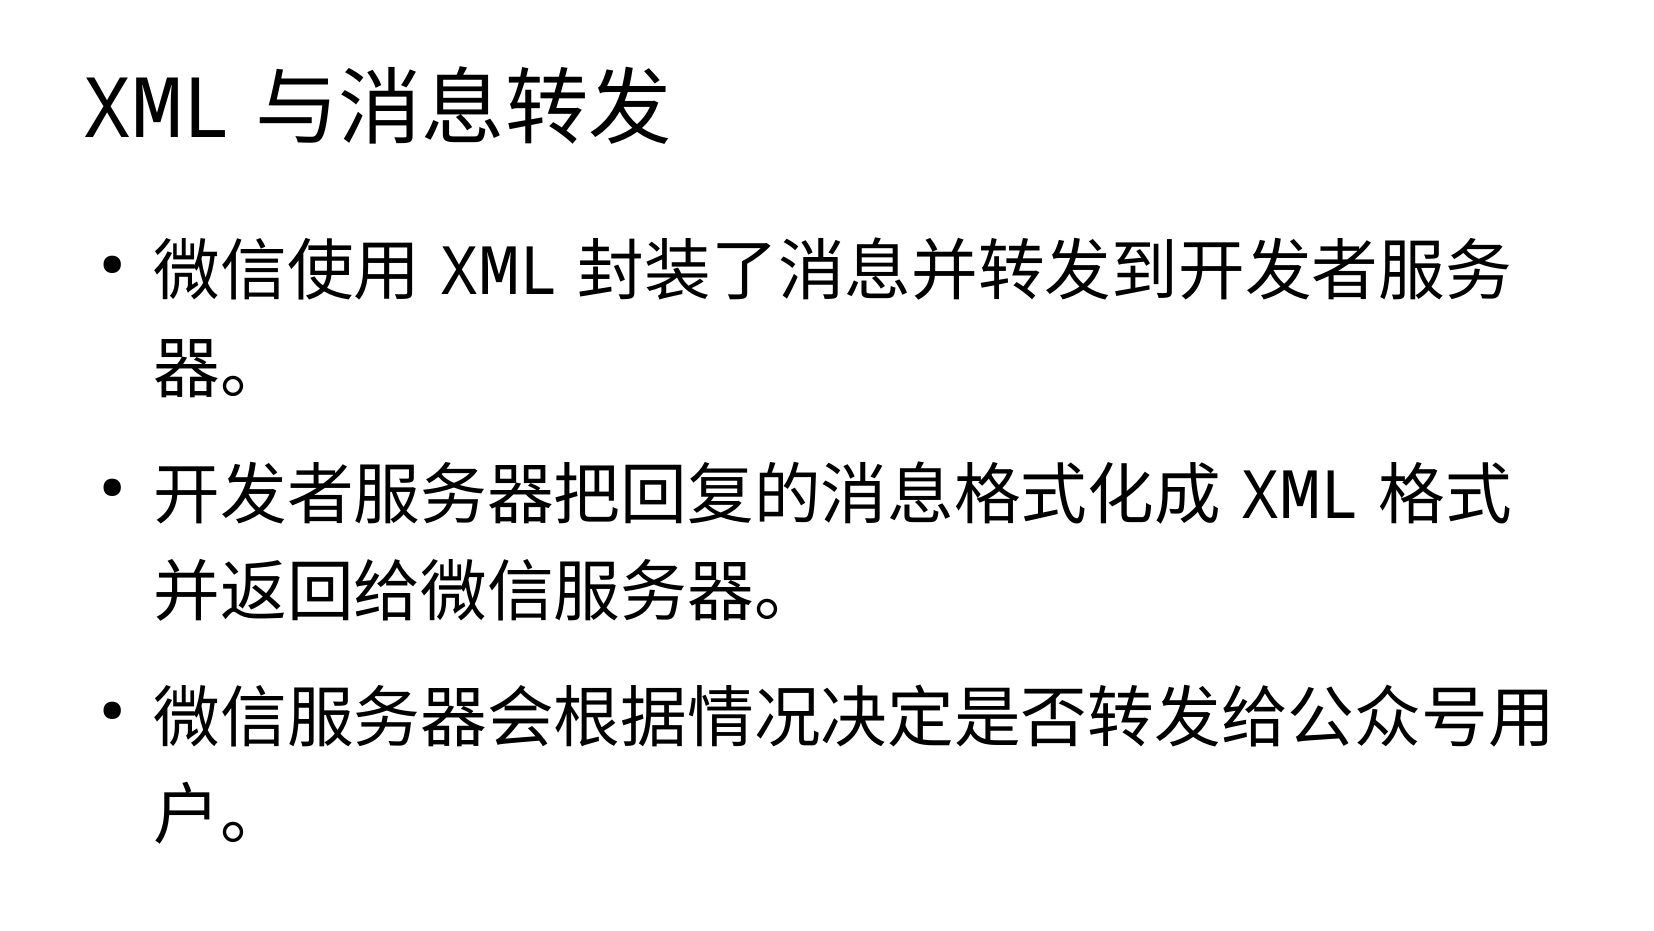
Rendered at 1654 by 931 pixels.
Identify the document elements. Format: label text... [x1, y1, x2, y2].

title XML与消息转发 [82, 37, 1571, 166]
list 微信使用XML封装了消息并转发到开发者服务器。 开发者服务器把回复的消息格式化成XML格式并返回给微信服务器。 微信服务器会根据情况决定是否转发给公众号用户。 [82, 217, 1571, 875]
